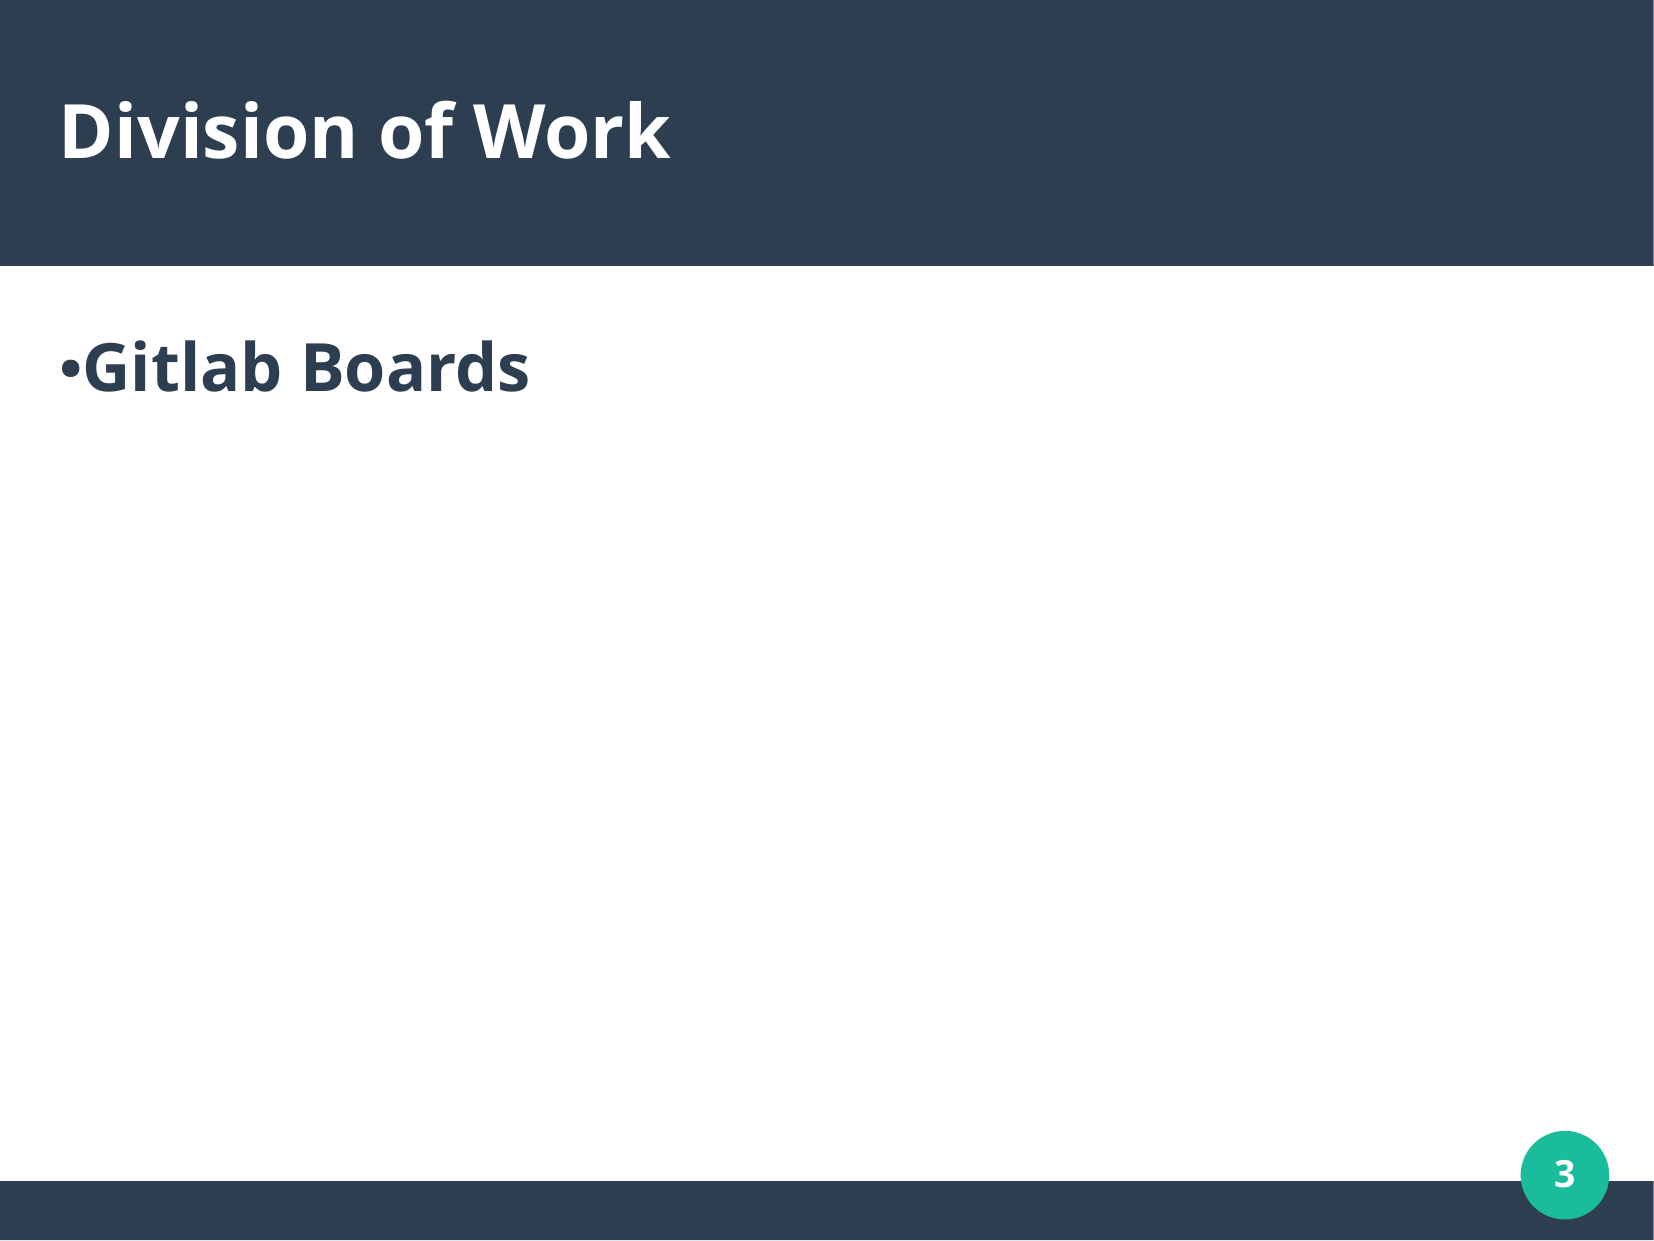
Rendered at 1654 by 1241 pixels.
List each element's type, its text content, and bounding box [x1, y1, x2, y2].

title Division of Work [59, 49, 1595, 207]
list Gitlab Boards [59, 324, 1595, 1152]
text_box [1505, 1116, 1625, 1235]
